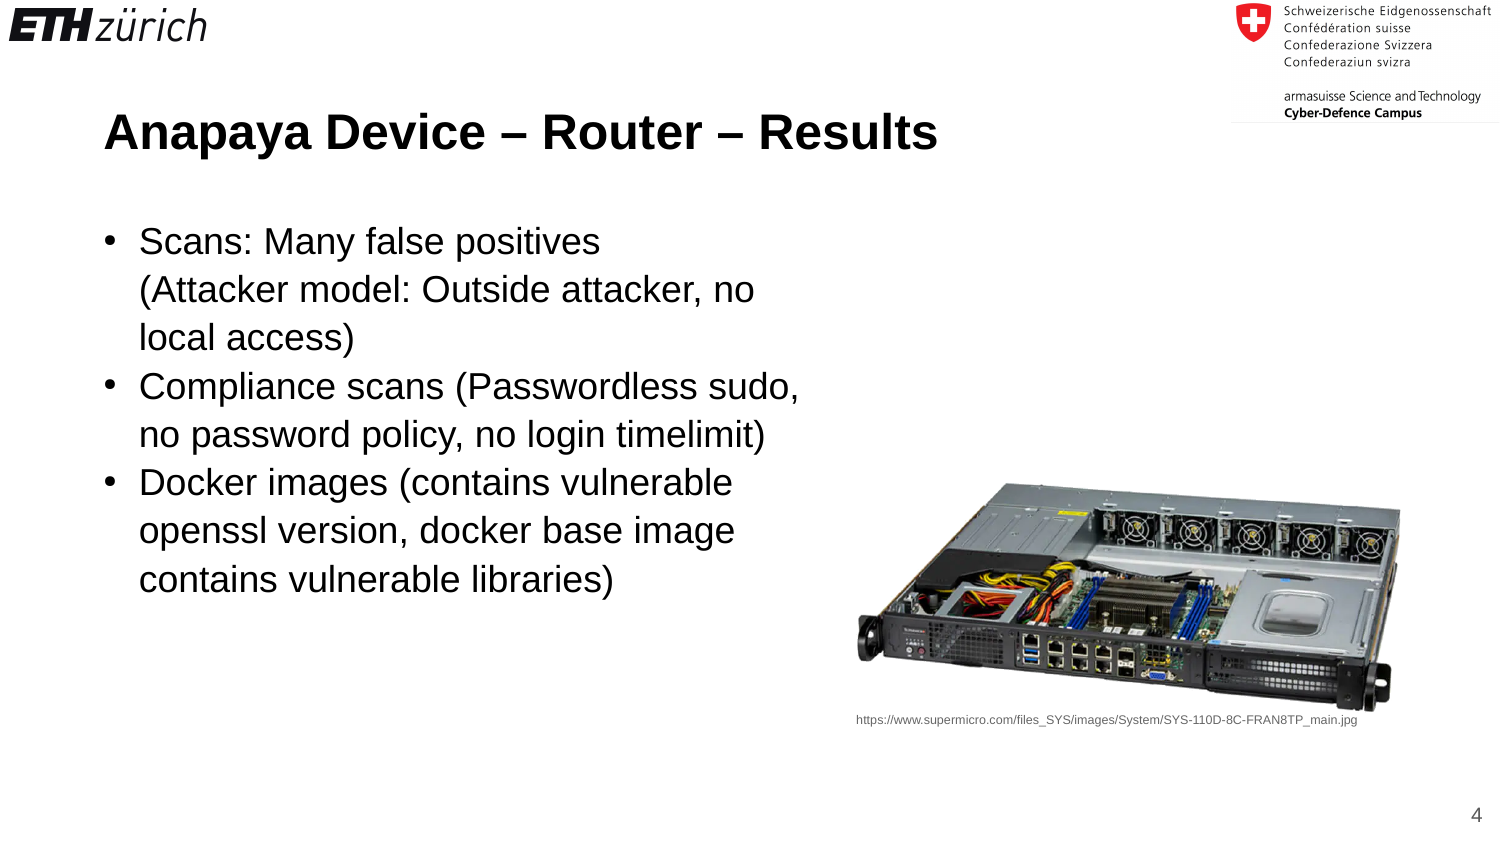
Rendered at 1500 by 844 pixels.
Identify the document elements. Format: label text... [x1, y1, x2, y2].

text_box Scans: Many false positives (Attacker model: Outside attacker, no local access) Compliance scans (Passwordless sudo, no password policy, no login timelimit) Docker images (contains vulnerable openssl version, docker base image contains vulnerable libraries) [88, 206, 827, 680]
picture [841, 481, 1433, 705]
text_box https://www.supermicro.com/files_SYS/images/System/SYS-110D-8C-FRAN8TP_main.jpg [841, 705, 1433, 765]
picture [1231, 0, 1500, 123]
picture [8, 8, 207, 42]
text_box Anapaya Device – Router – Results [88, 88, 1182, 178]
